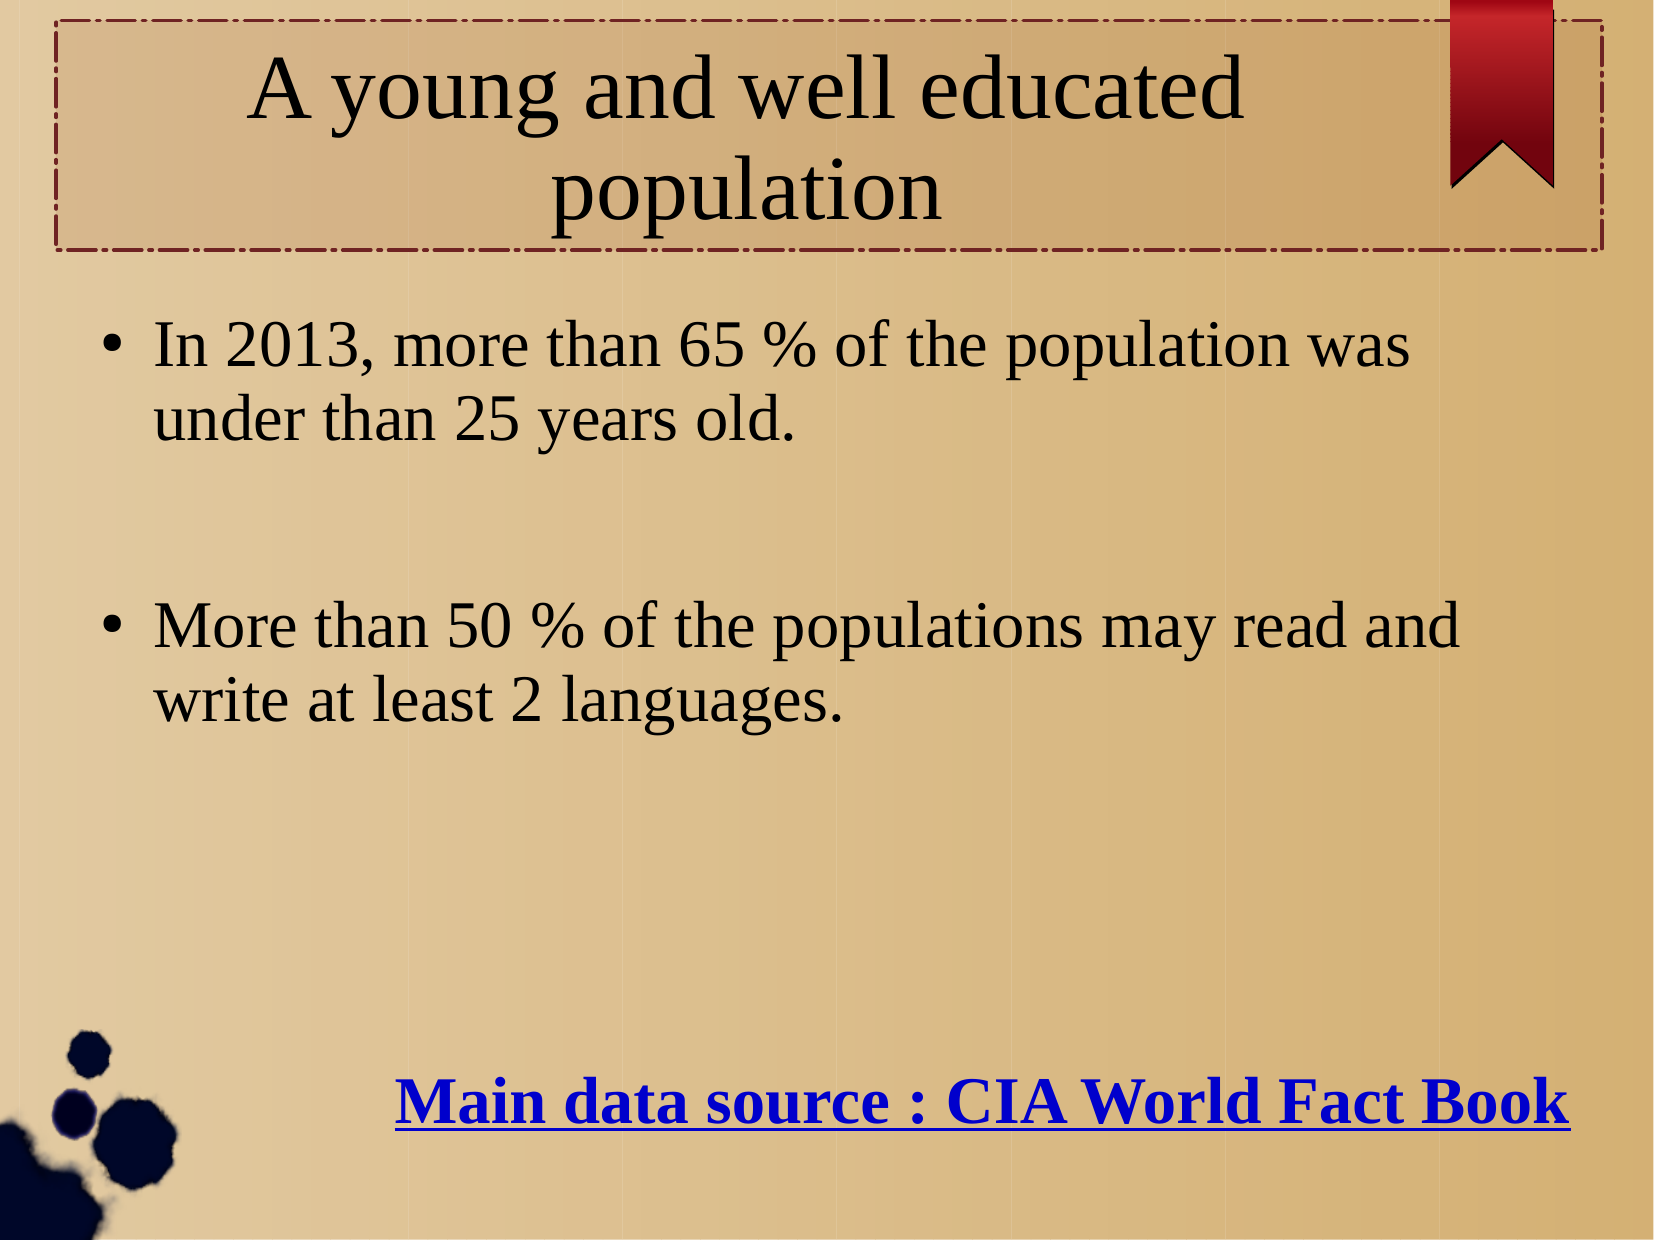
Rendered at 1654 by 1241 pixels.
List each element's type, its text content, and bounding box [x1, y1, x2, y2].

list In 2013, more than 65 % of the population was under than 25 years old. More than 50 % of the populations may read and write at least 2 languages. Main data source : CIA World Fact Book [82, 307, 1571, 886]
title A young and well educated population [82, 35, 1412, 240]
